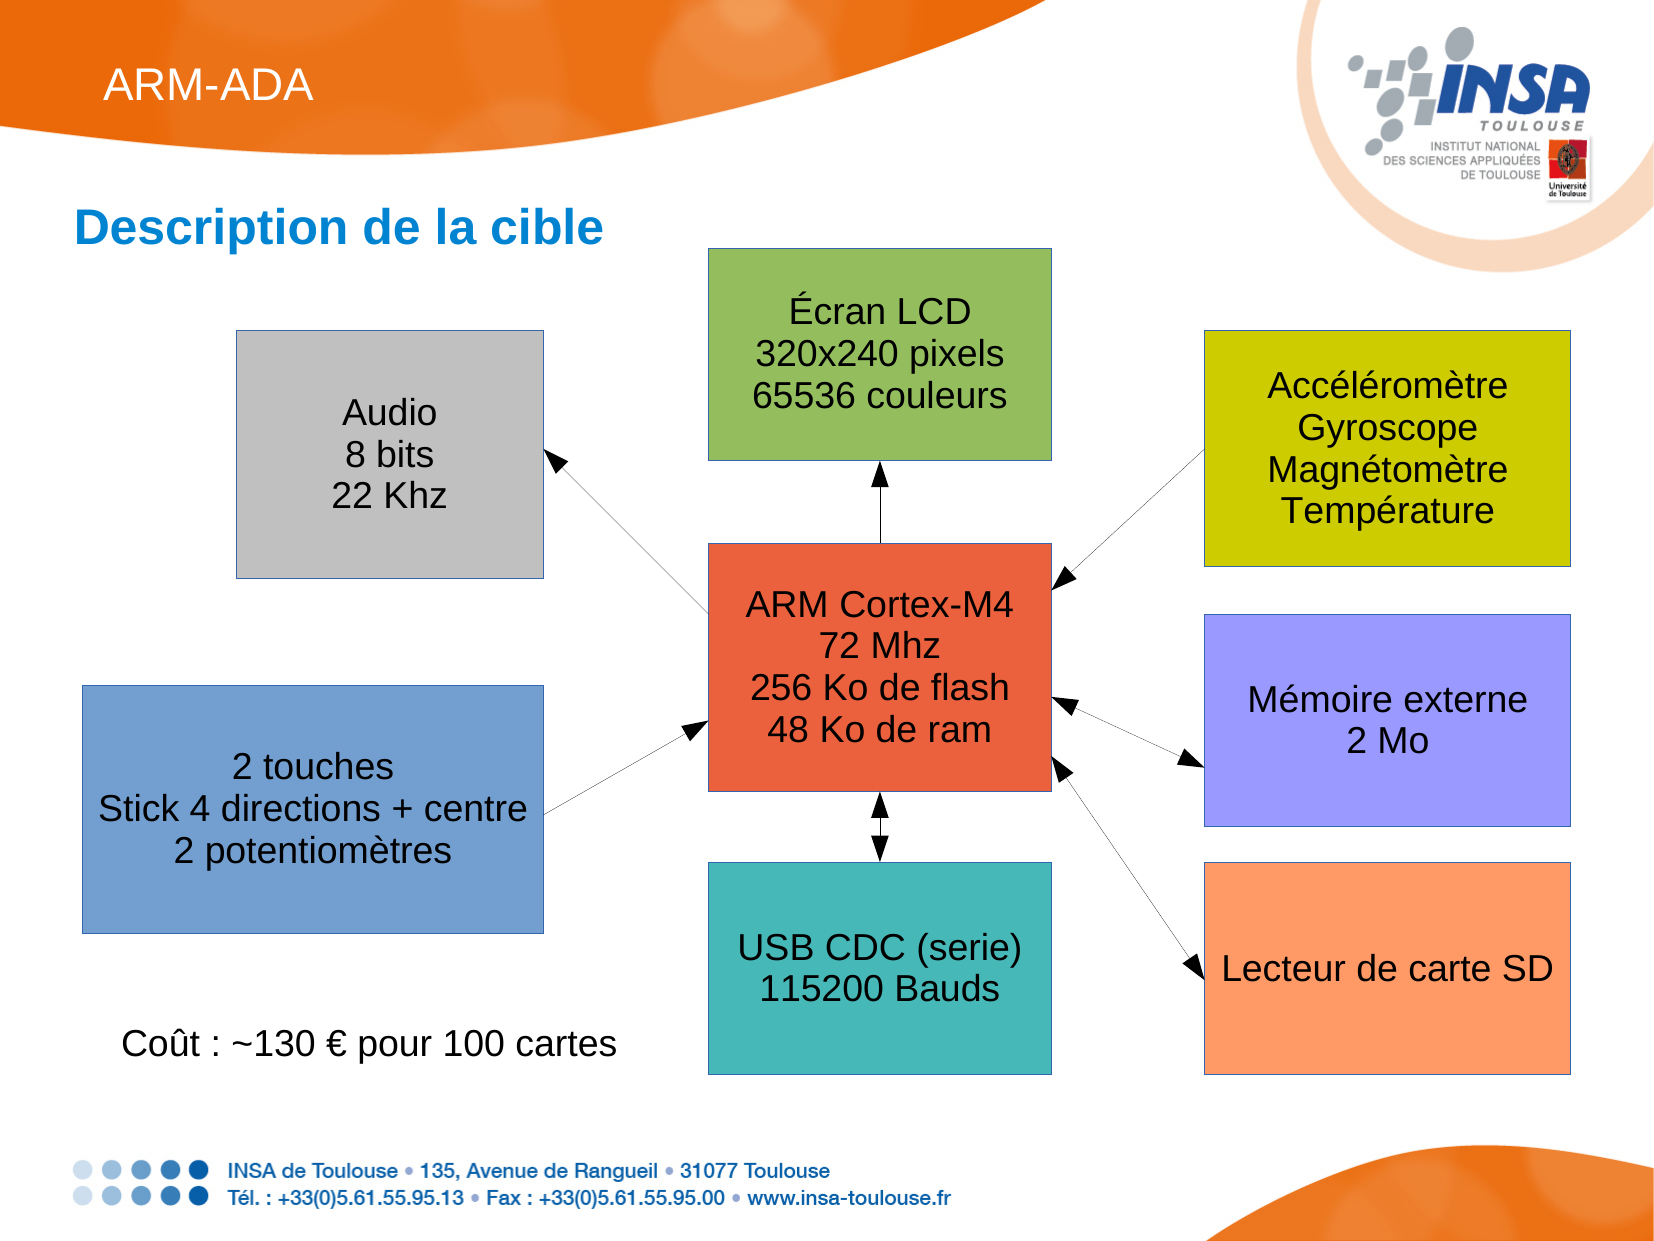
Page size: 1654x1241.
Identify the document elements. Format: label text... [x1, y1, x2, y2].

text_box ARM Cortex-M4 72 Mhz 256 Ko de flash 48 Ko de ram [708, 543, 1052, 792]
text_box ARM-ADA [88, 47, 709, 114]
text_box Description de la cible [59, 188, 674, 272]
text_box Audio 8 bits 22 Khz [236, 330, 544, 579]
picture [0, 0, 1654, 1241]
text_box Écran LCD 320x240 pixels 65536 couleurs [708, 248, 1052, 461]
text_box Coût : ~130 € pour 100 cartes [106, 1015, 633, 1073]
text_box USB CDC (serie) 115200 Bauds [708, 862, 1052, 1075]
text_box 2 touches Stick 4 directions + centre 2 potentiomètres [82, 685, 544, 934]
text_box Mémoire externe 2 Mo [1204, 614, 1571, 827]
text_box Lecteur de carte SD [1204, 862, 1571, 1075]
text_box Accéléromètre Gyroscope Magnétomètre Température [1204, 330, 1571, 567]
